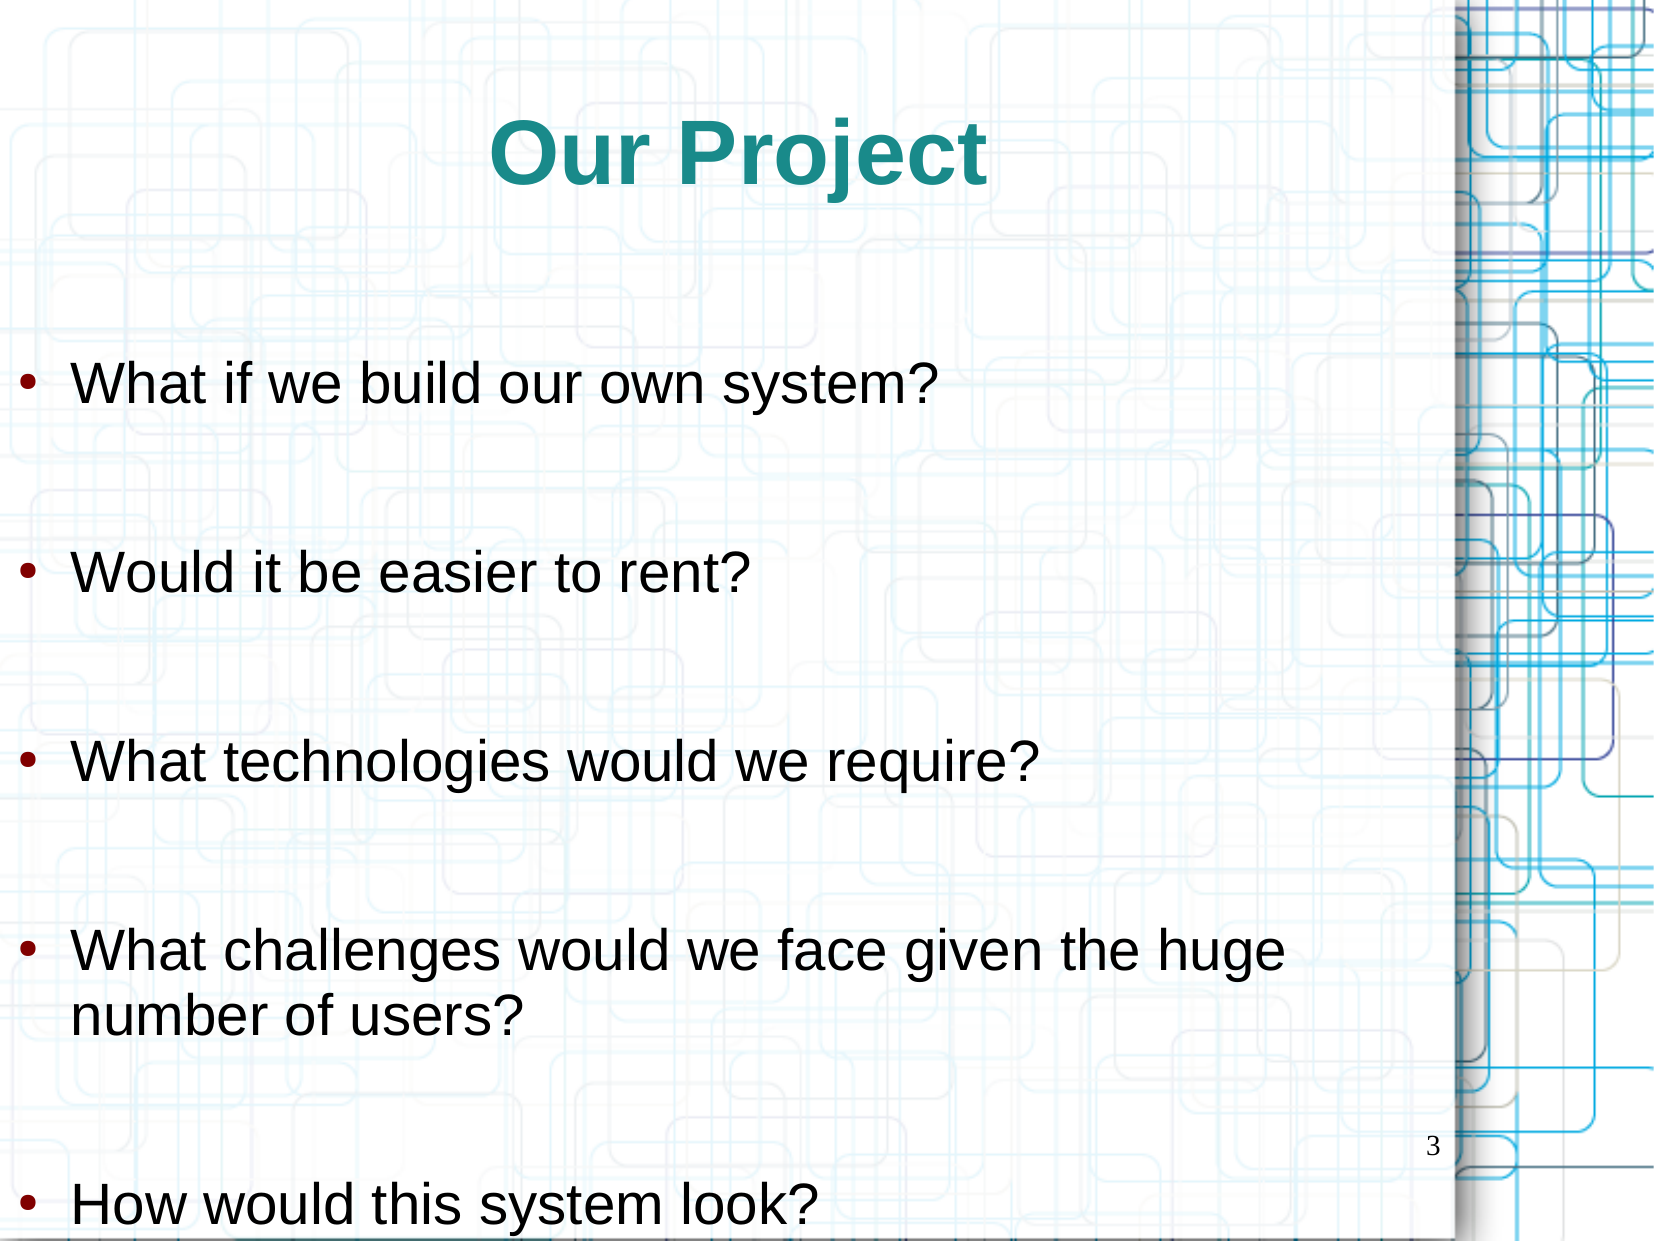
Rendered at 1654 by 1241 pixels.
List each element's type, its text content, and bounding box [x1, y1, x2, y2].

picture [0, 0, 1654, 1241]
title Our Project [59, 49, 1418, 257]
list What if we build our own system? Would it be easier to rent? What technologies would we require? What challenges would we face given the huge number of users? How would this system look? [0, 350, 1456, 1235]
